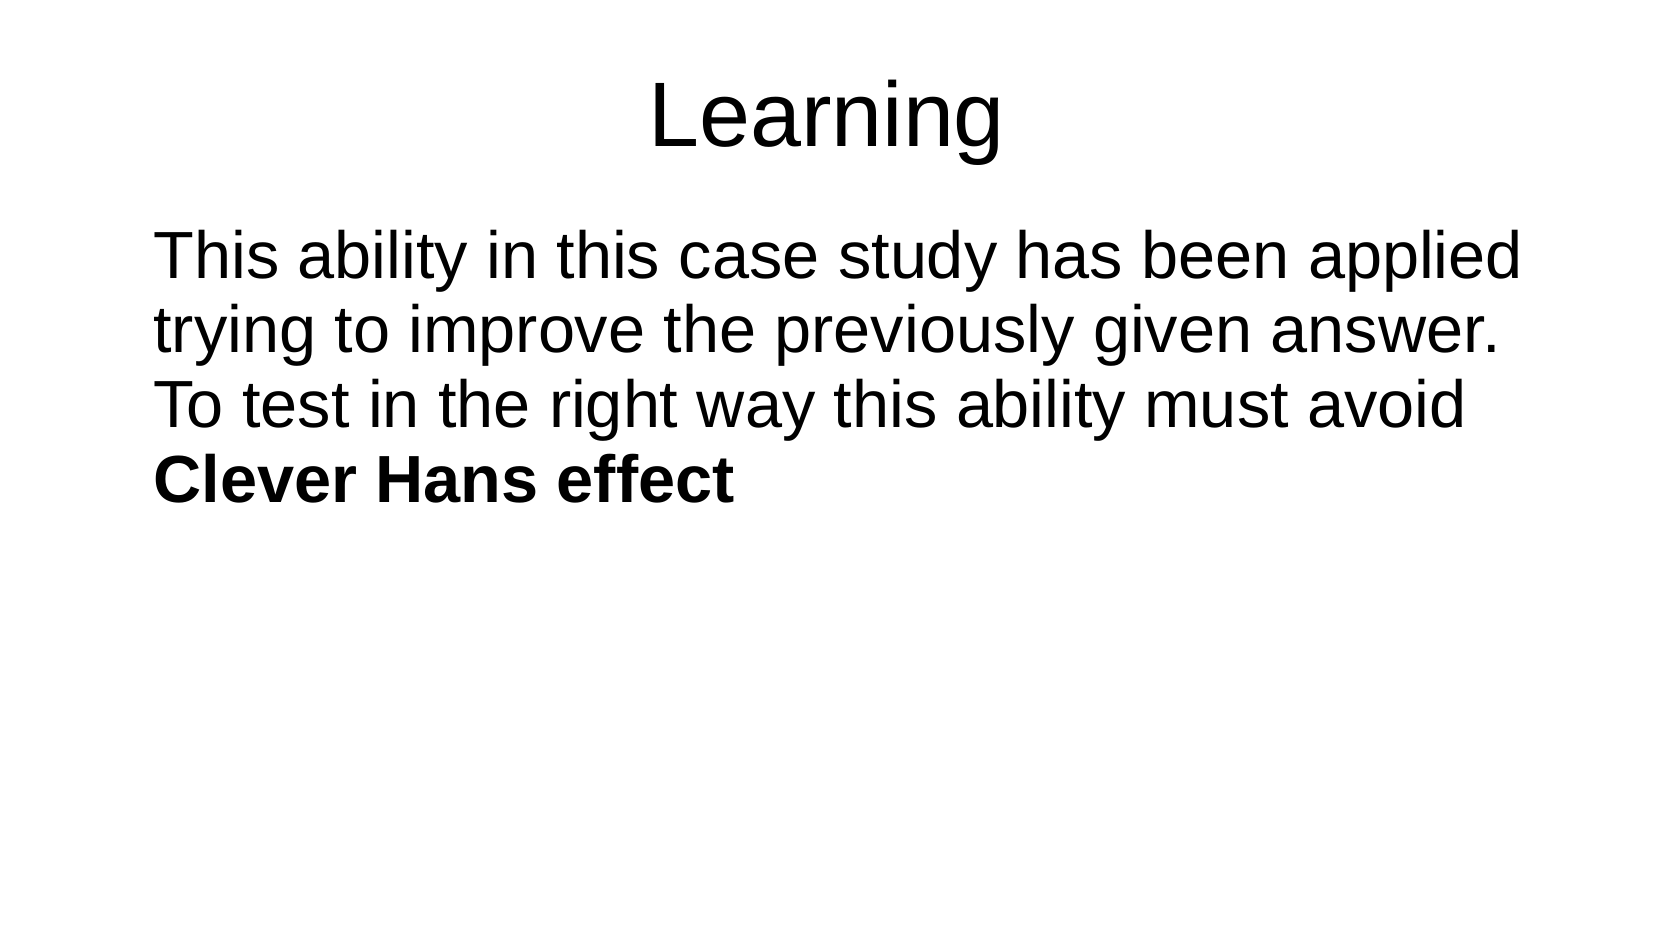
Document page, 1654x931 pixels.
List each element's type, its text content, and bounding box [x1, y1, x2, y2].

title Learning [82, 37, 1571, 193]
list This ability in this case study has been applied trying to improve the previously given answer. To test in the right way this ability must avoid Clever Hans effect [82, 217, 1571, 758]
